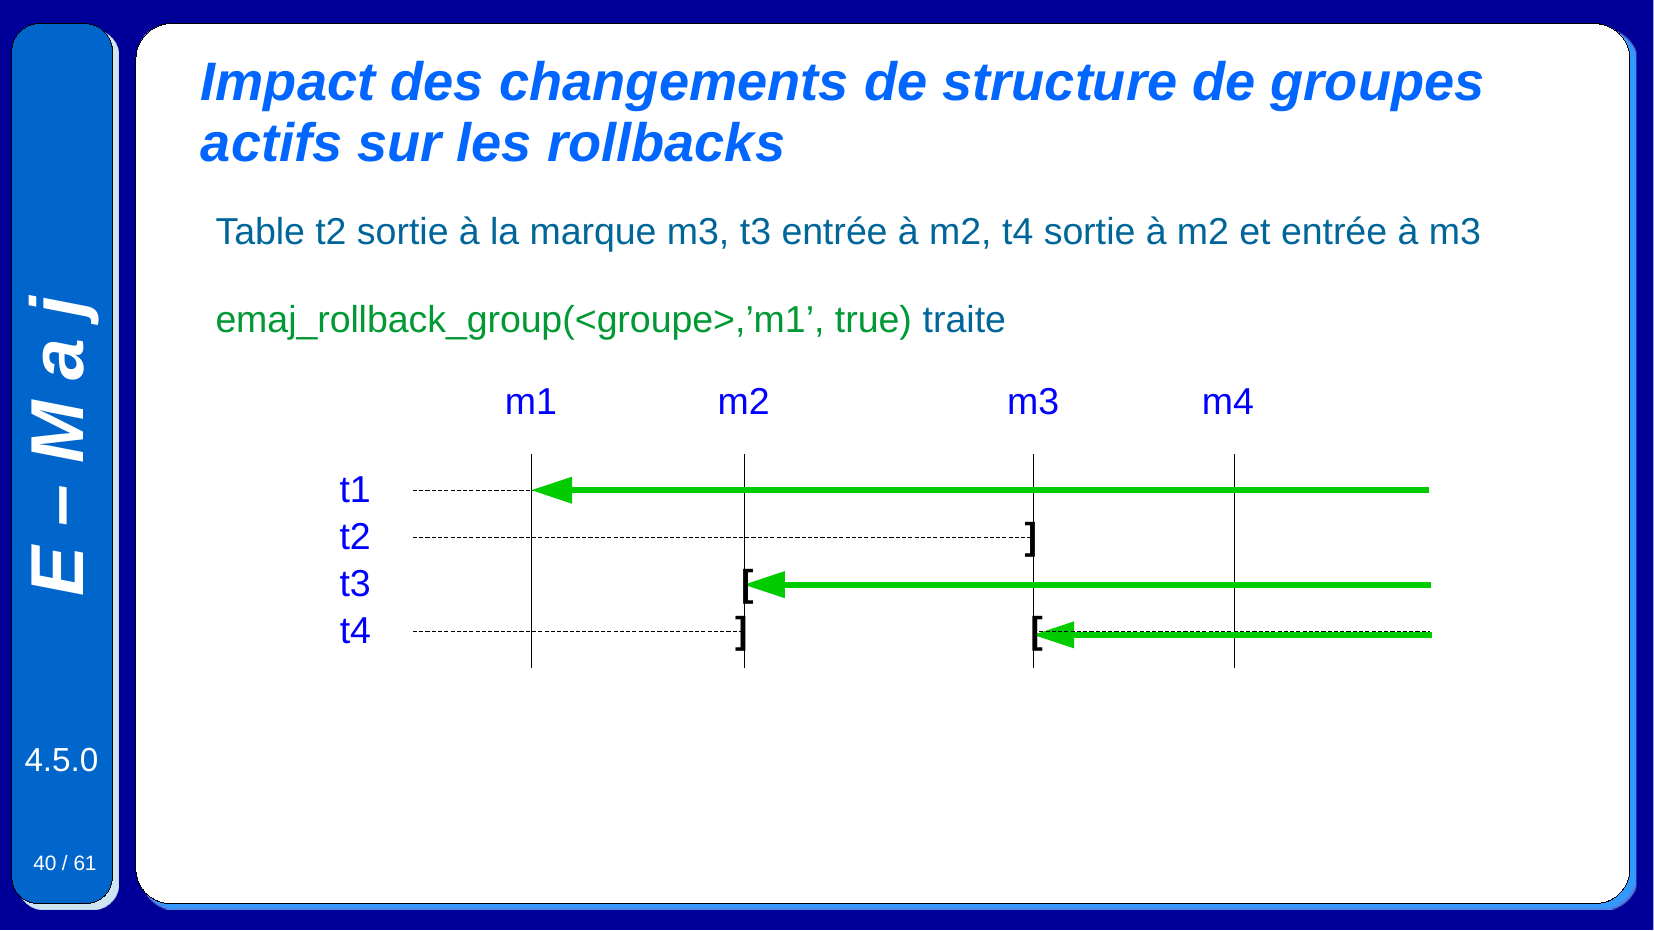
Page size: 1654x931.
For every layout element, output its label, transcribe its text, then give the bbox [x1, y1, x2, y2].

text_box [ [726, 555, 769, 612]
text_box m2 [702, 373, 785, 430]
text_box emaj_rollback_group(<groupe>,’m1’, true) traite [200, 291, 1094, 349]
text_box t3 [324, 555, 386, 602]
text_box ] [720, 602, 763, 660]
text_box Table t2 sortie à la marque m3, t3 entrée à m2, t4 sortie à m2 et entrée à m3 [200, 203, 1507, 260]
text_box m4 [1187, 373, 1269, 430]
text_box m1 [490, 373, 572, 430]
text_box ] [1009, 507, 1053, 565]
text_box t1 [324, 460, 386, 507]
title Impact des changements de structure de groupes actifs sur les rollbacks [200, 34, 1575, 191]
text_box t4 [324, 602, 386, 660]
text_box [ [1015, 602, 1058, 660]
text_box t2 [324, 507, 386, 555]
text_box m3 [992, 373, 1074, 430]
